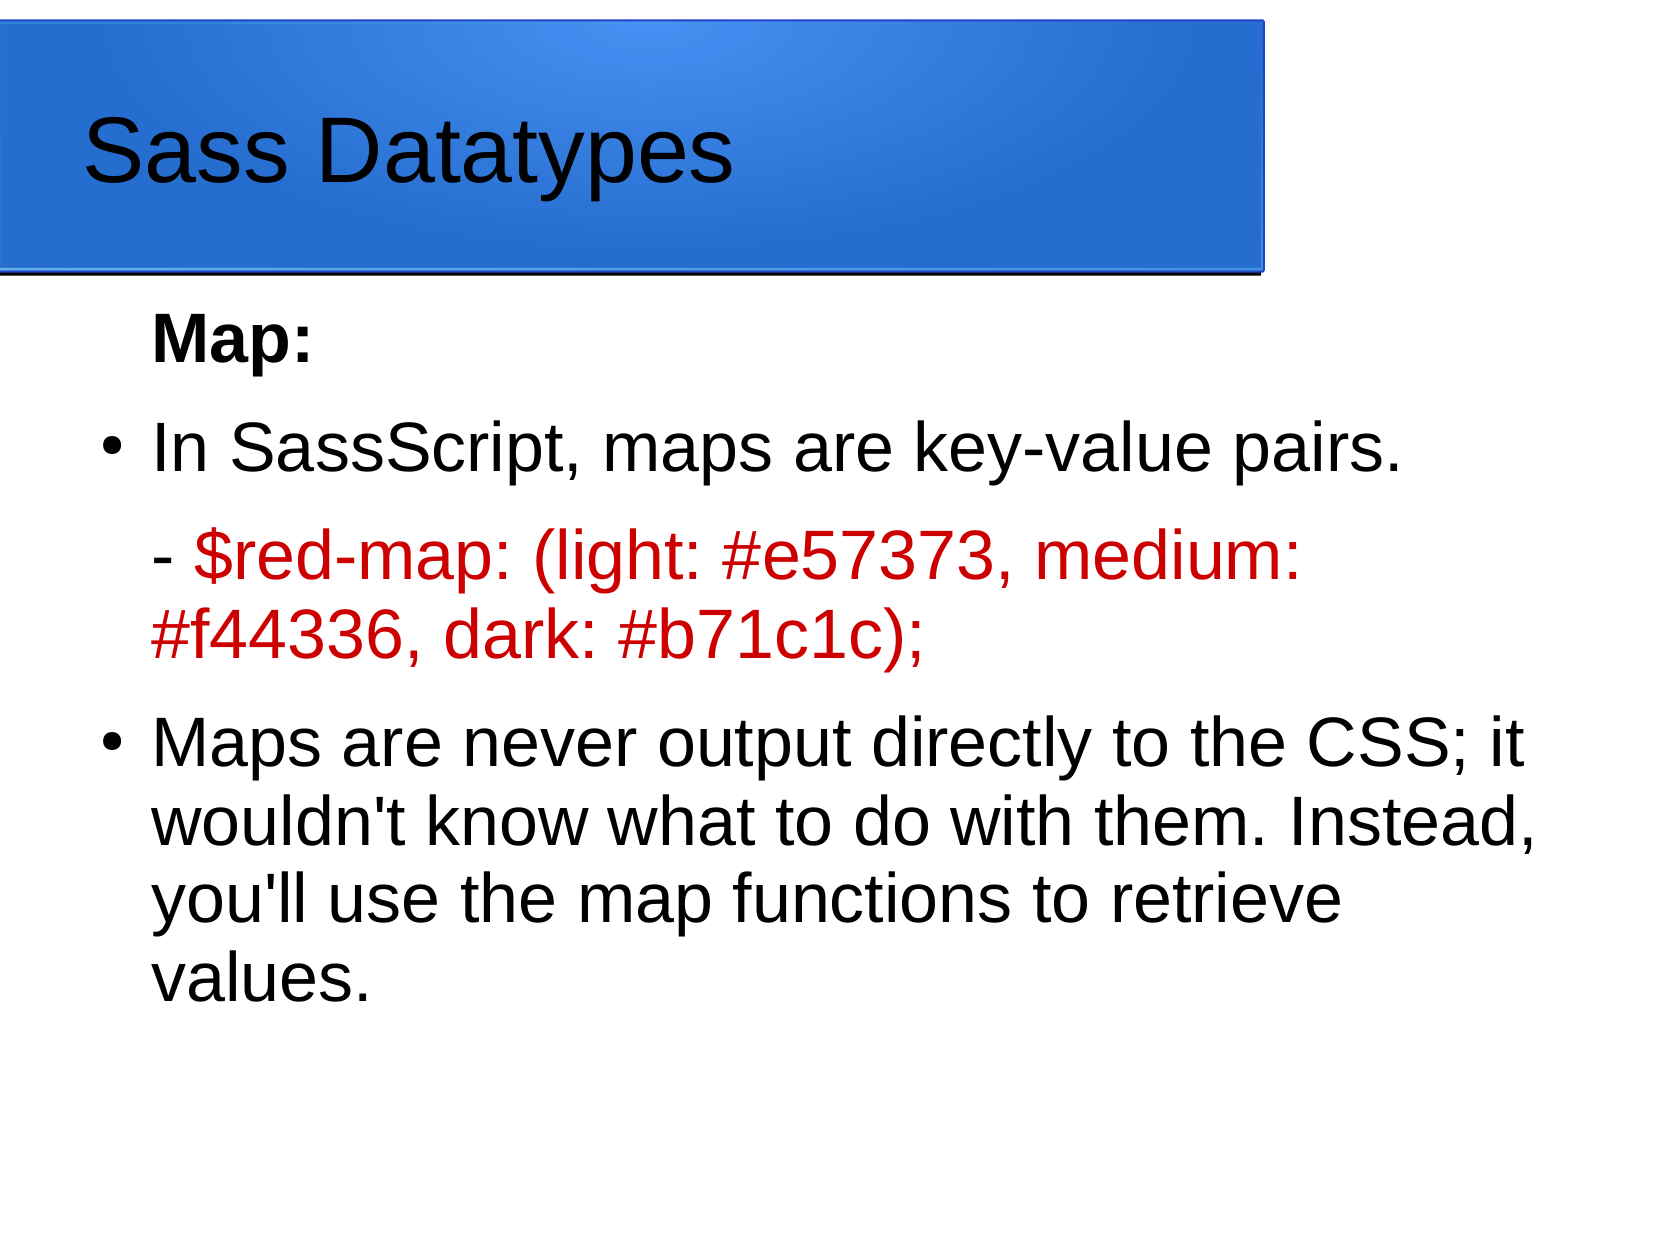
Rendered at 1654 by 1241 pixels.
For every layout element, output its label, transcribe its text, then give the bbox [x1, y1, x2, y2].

title Sass Datatypes [82, 47, 1235, 252]
list Map: In SassScript, maps are key-value pairs. - $red-map: (light: #e57373, medium: #f44336, dark: #b71c1c); Maps are never output directly to the CSS; it wouldn't know what to do with them. Instead, you'll use the map functions to retrieve values. [82, 299, 1571, 1019]
